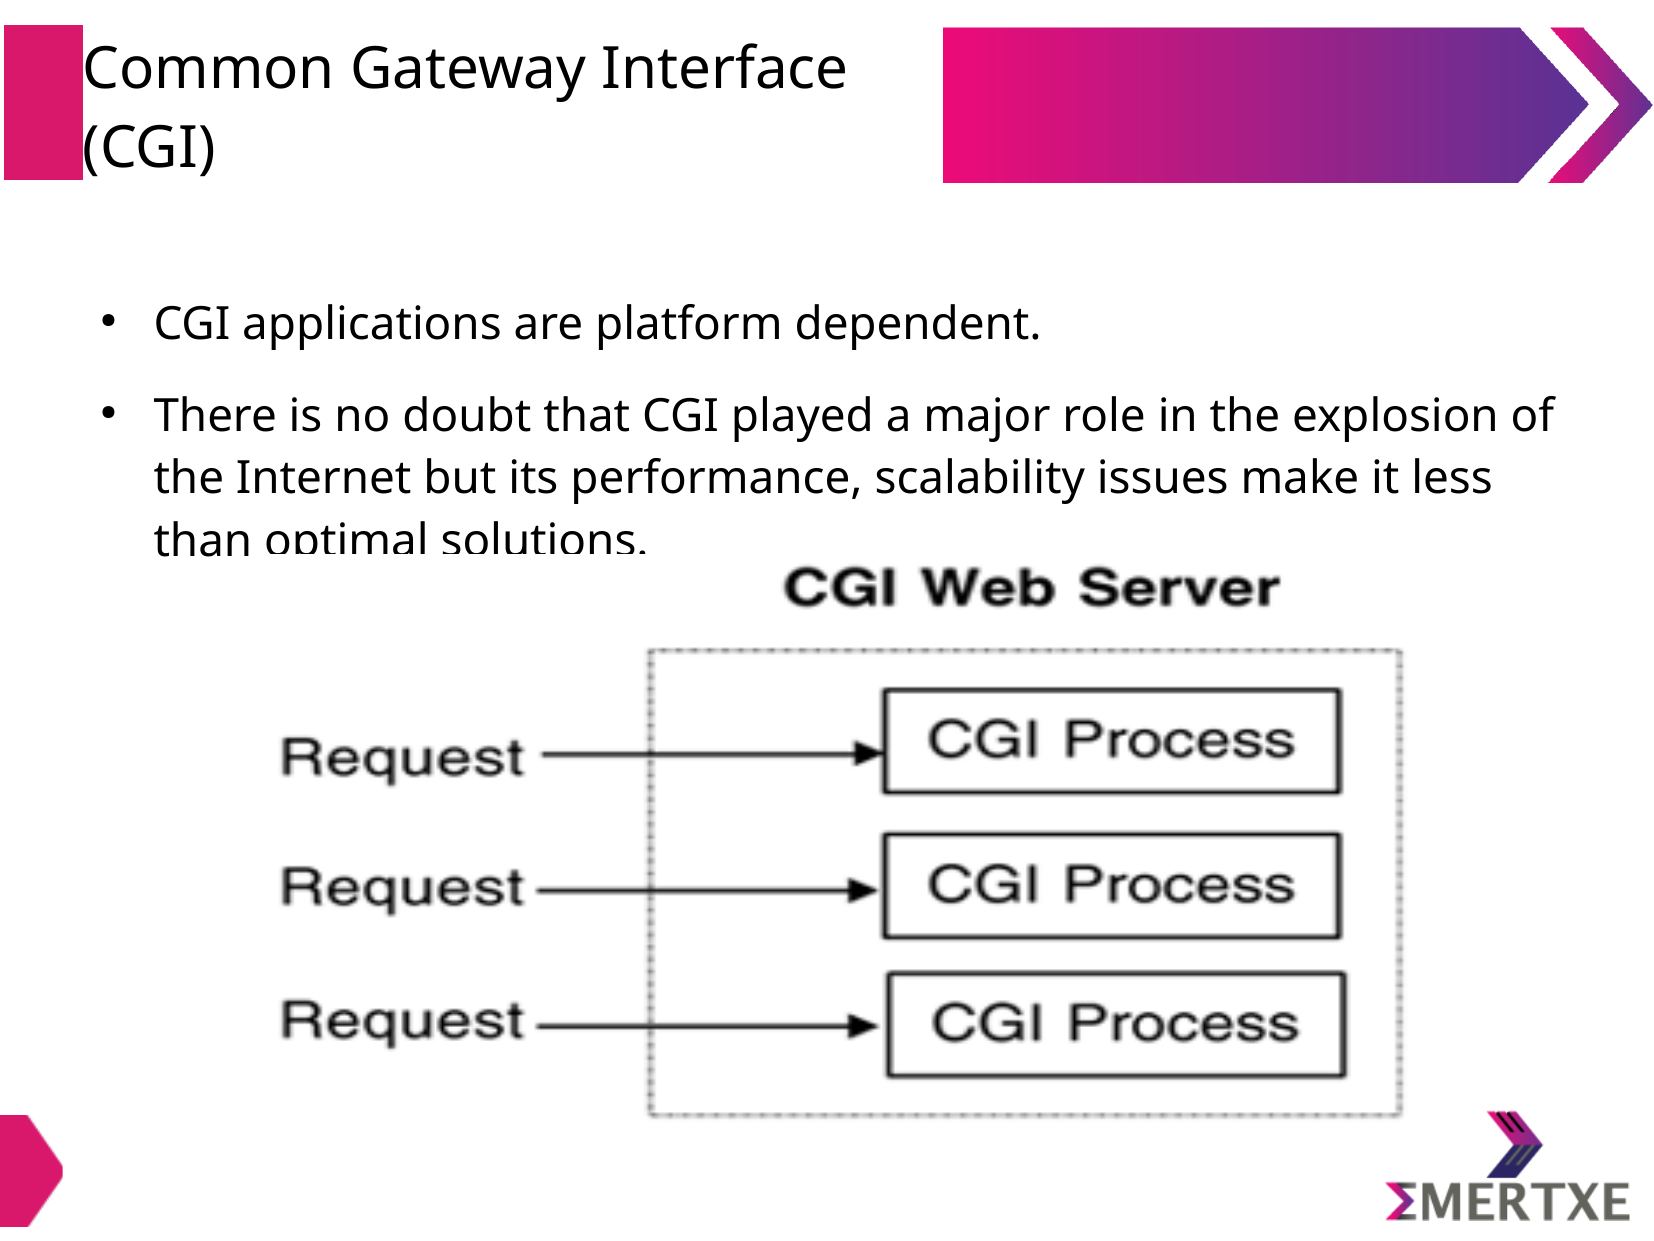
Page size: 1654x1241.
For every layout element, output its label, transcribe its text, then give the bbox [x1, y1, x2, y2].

list CGI applications are platform dependent. There is no doubt that CGI played a major role in the explosion of the Internet but its performance, scalability issues make it less than optimal solutions. [82, 290, 1571, 1010]
picture [1571, 27, 1653, 183]
title Common Gateway Interface (CGI) [82, 2, 1571, 210]
picture [270, 554, 1631, 1221]
